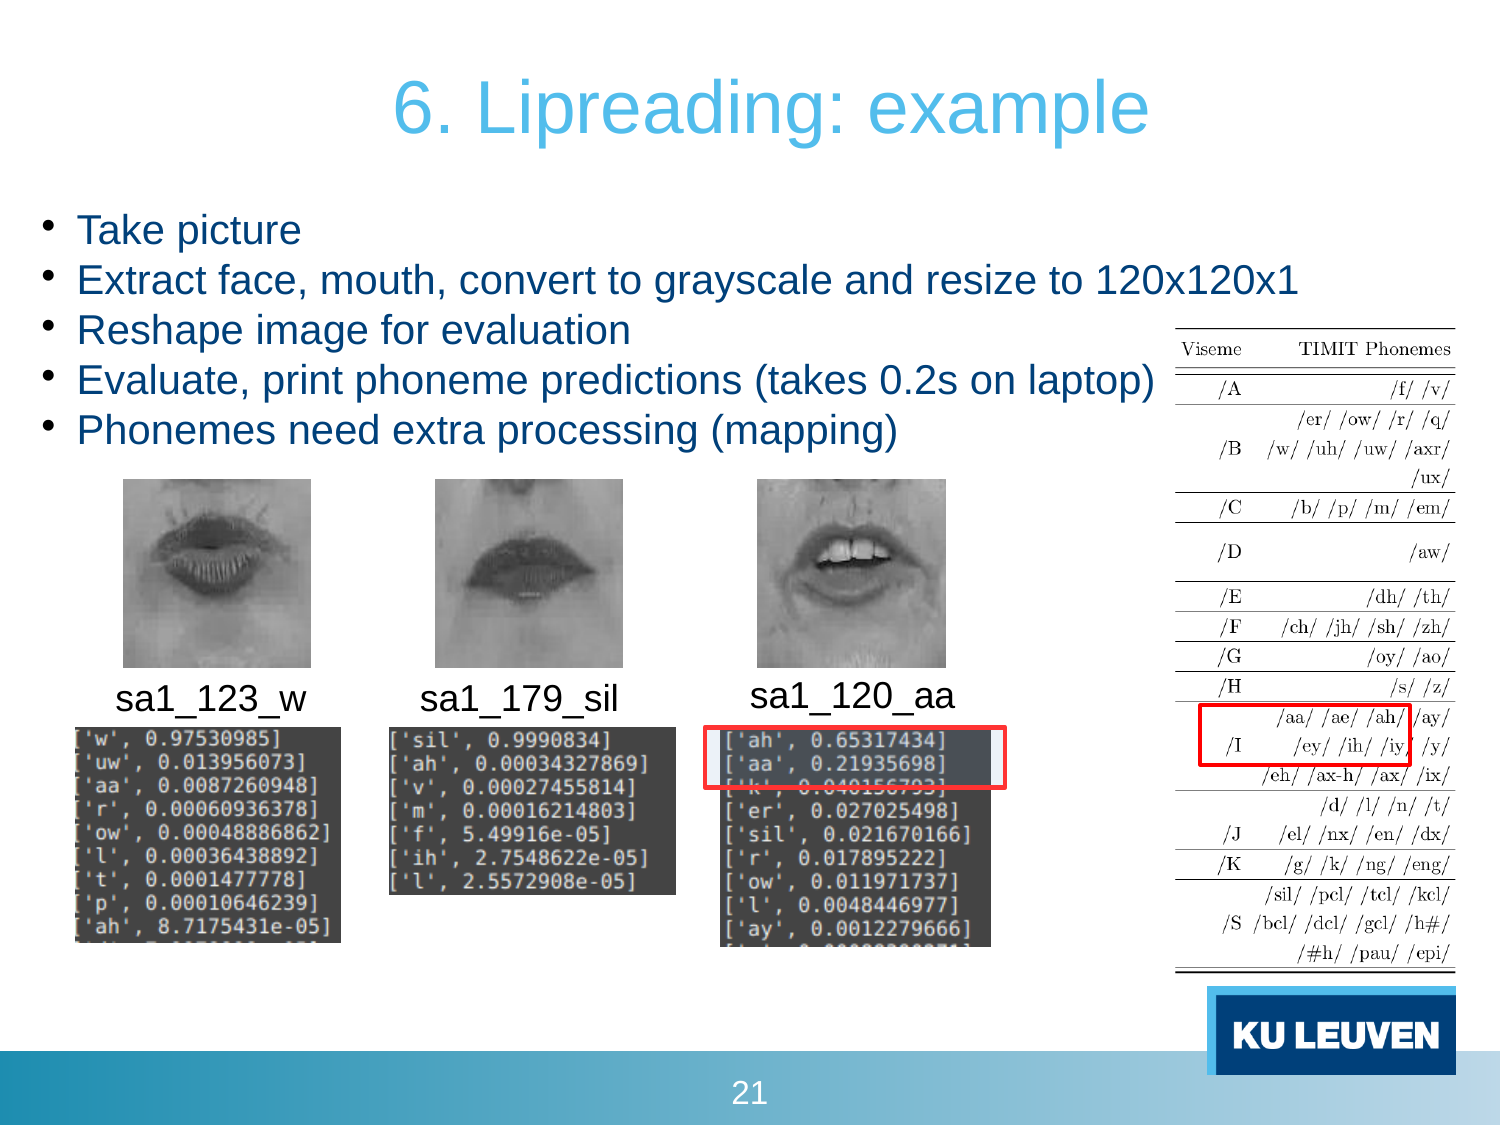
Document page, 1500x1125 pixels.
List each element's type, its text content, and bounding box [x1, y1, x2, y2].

picture [75, 727, 341, 943]
text_box <number> [0, 1051, 1500, 1125]
picture [1207, 986, 1456, 1051]
picture [389, 727, 676, 895]
picture [123, 479, 311, 668]
text_box Take picture Extract face, mouth, convert to grayscale and resize to 120x120x1 Reshape image for evaluation Evaluate, print phoneme predictions (takes 0.2s on laptop) Phonemes need extra processing (mapping) [41, 158, 1483, 945]
text_box [705, 727, 1006, 788]
text_box sa1_123_w [100, 670, 322, 728]
picture [1170, 320, 1456, 976]
picture [435, 479, 623, 668]
picture [720, 788, 991, 947]
picture [757, 479, 946, 667]
text_box sa1_179_sil [405, 670, 634, 728]
text_box [1200, 705, 1411, 766]
text_box sa1_120_aa [735, 667, 971, 725]
text_box 6. Lipreading: example [88, 29, 1456, 158]
